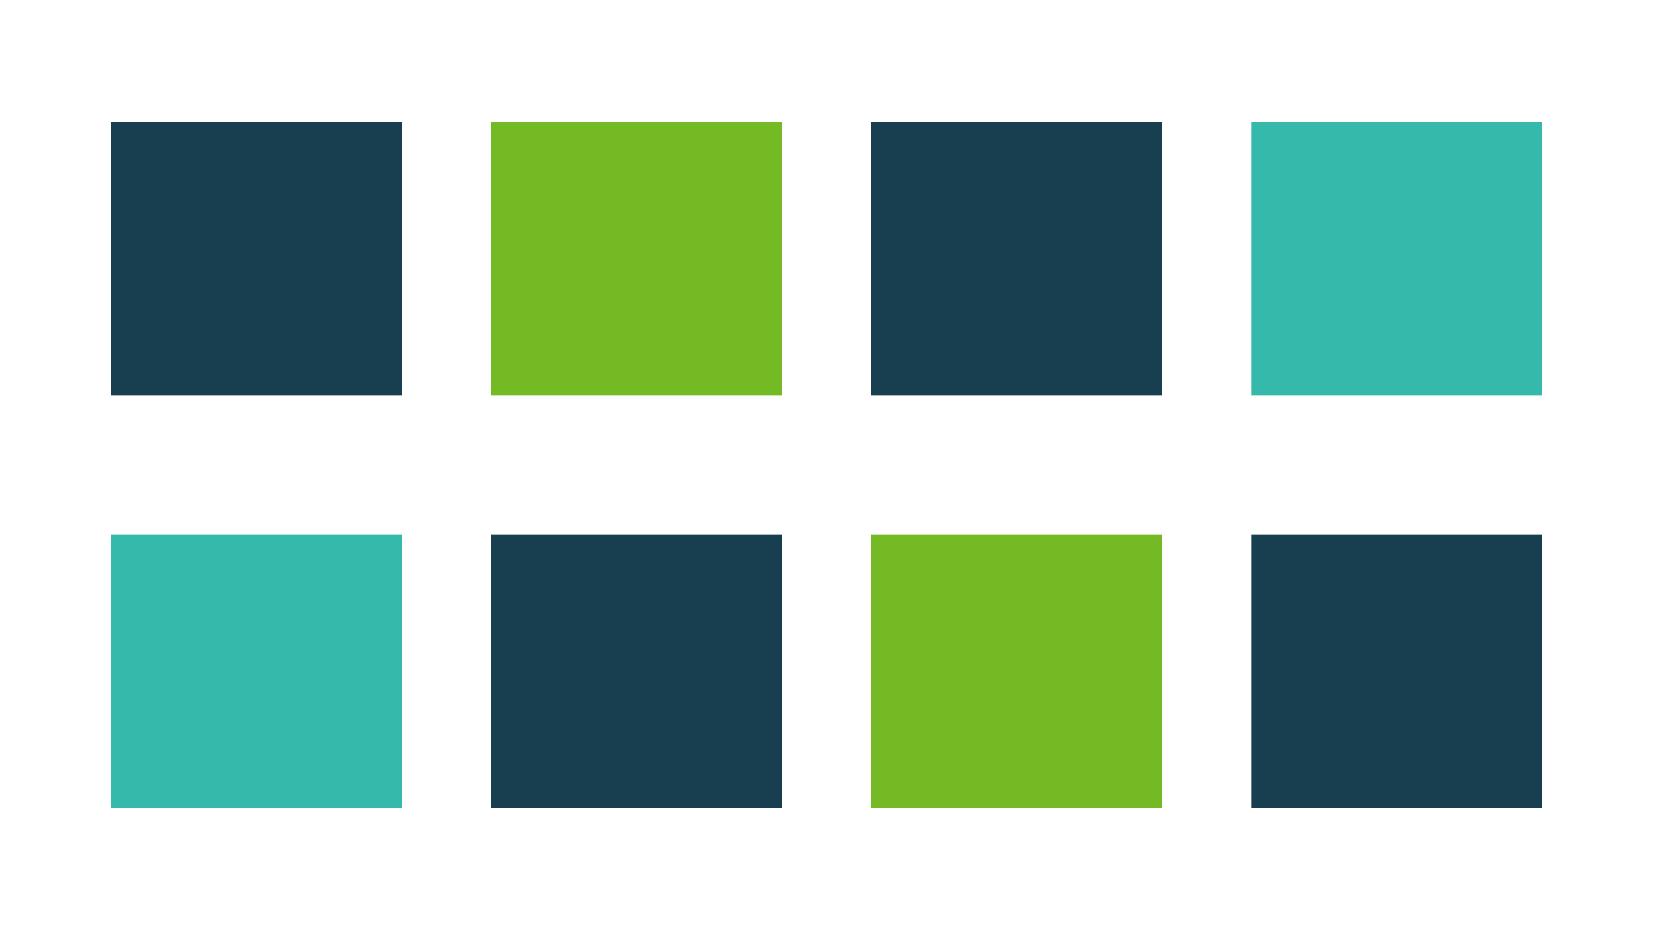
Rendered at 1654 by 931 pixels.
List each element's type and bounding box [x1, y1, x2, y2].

text_box [491, 534, 782, 808]
text_box [111, 122, 402, 396]
text_box [111, 534, 402, 808]
text_box [871, 534, 1162, 808]
text_box [491, 122, 782, 396]
text_box [871, 122, 1162, 396]
text_box [1251, 534, 1542, 808]
text_box [1251, 122, 1542, 396]
